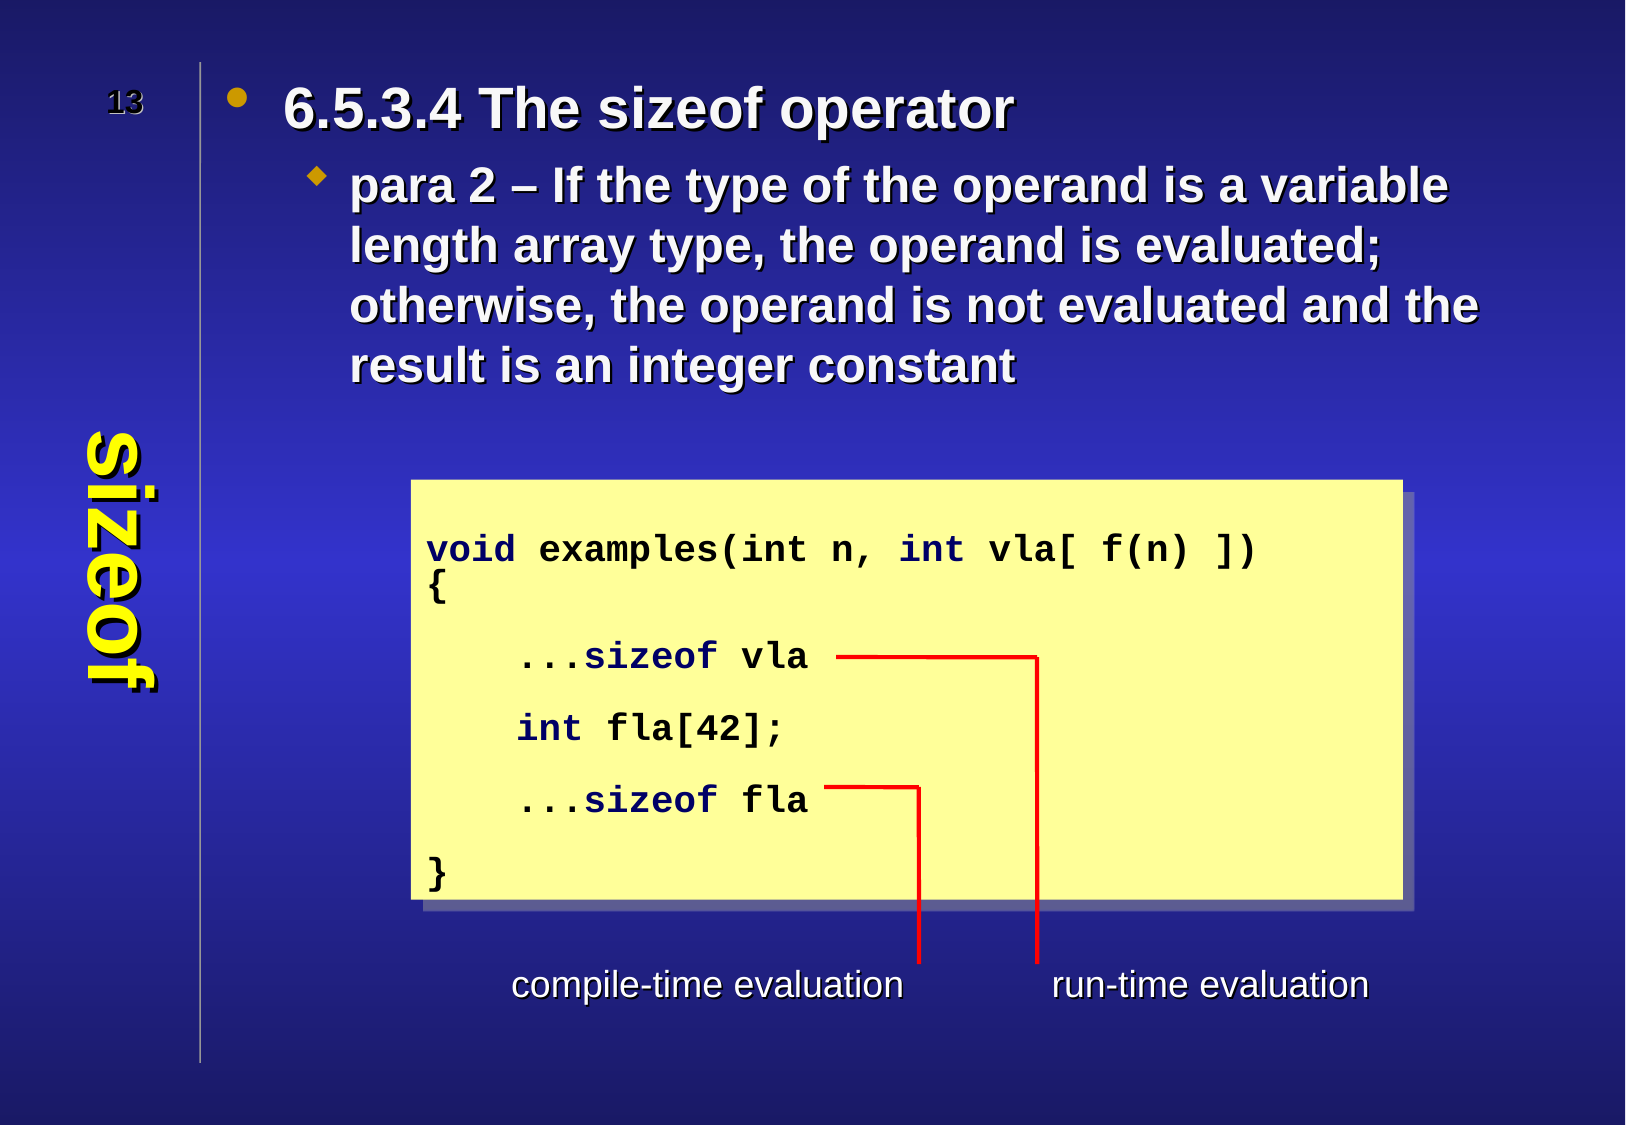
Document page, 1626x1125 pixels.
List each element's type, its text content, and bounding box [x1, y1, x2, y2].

text_box void examples(int n, int vla[ f(n) ]) { ...sizeof vla int fla[42]; ...sizeof fla } [410, 479, 1403, 900]
list 6.5.3.4 The sizeof operator para 2 – If the type of the operand is a variable length array type, the operand is evaluated; otherwise, the operand is not evaluated and the result is an integer constant [212, 62, 1550, 1063]
text_box run-time evaluation [1036, 952, 1439, 1013]
text_box compile-time evaluation [363, 952, 919, 1013]
title sizeof [50, 54, 188, 1063]
